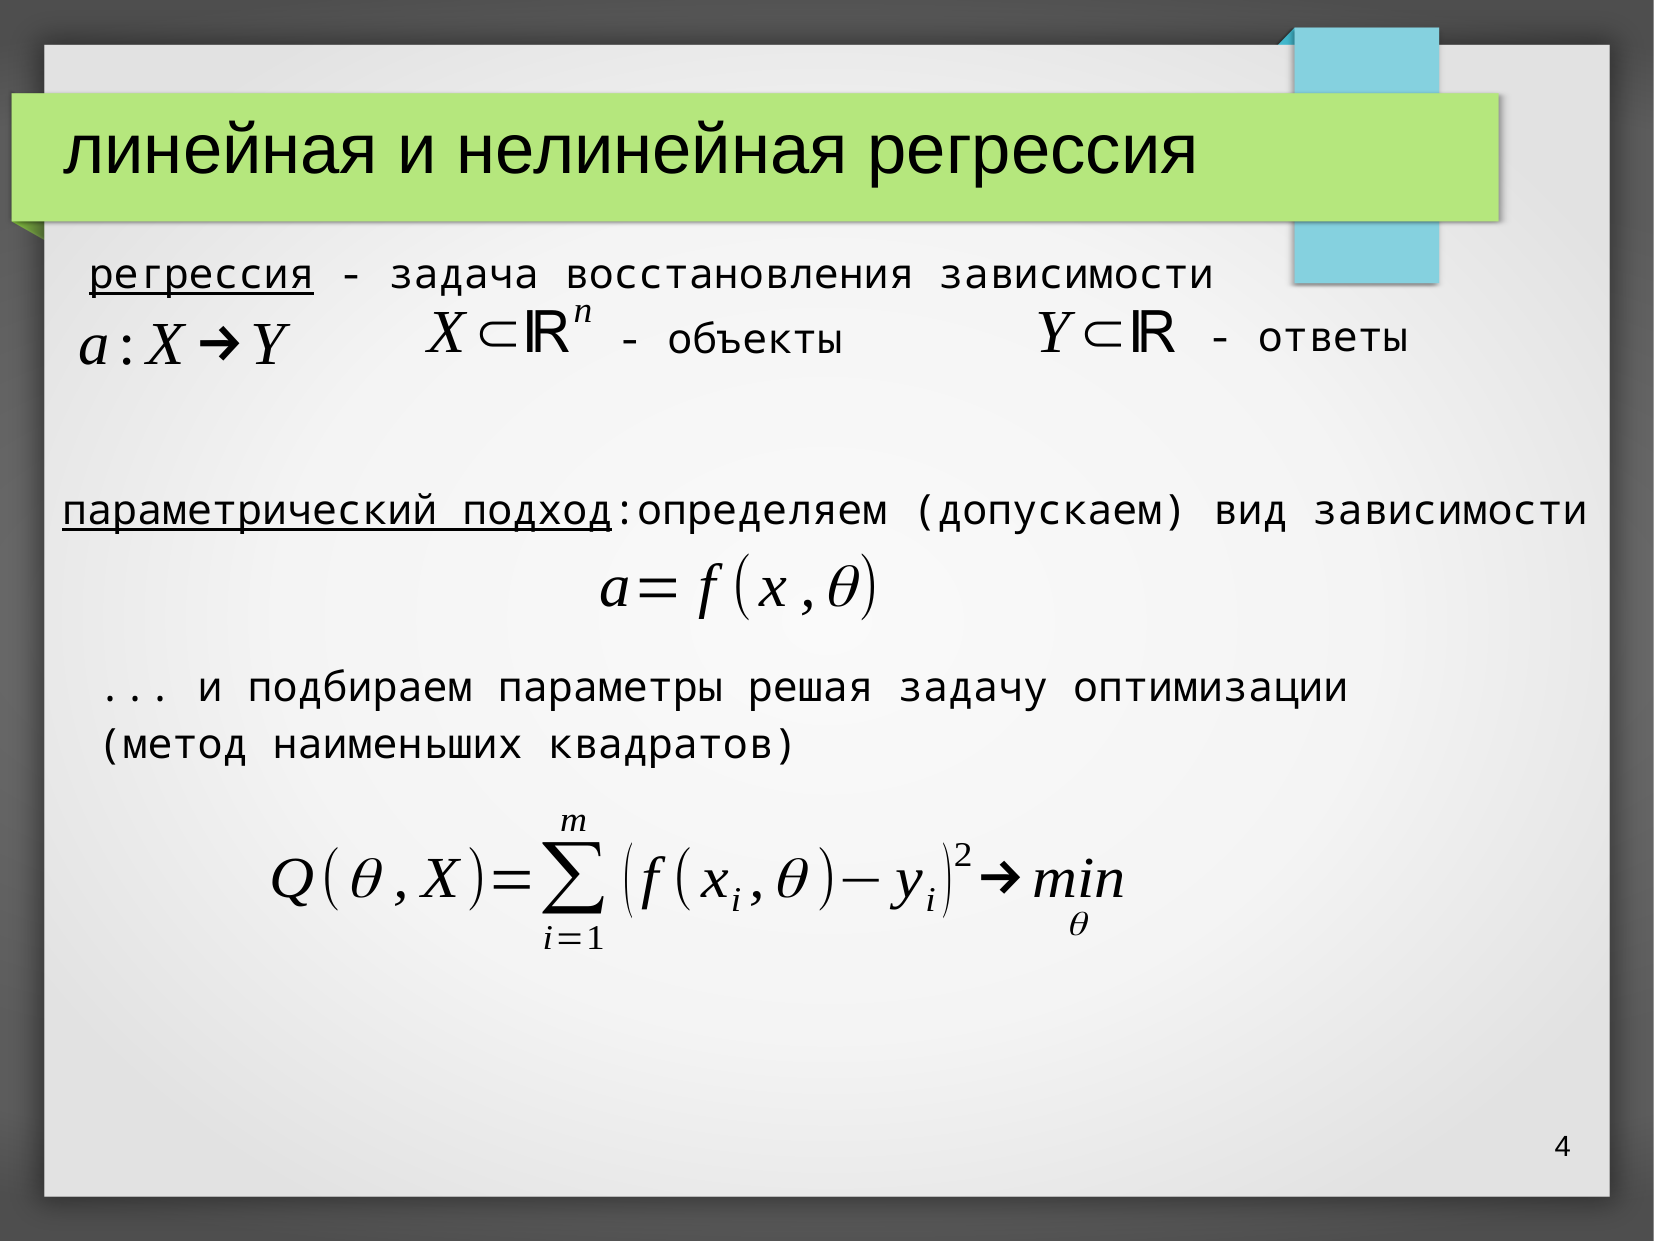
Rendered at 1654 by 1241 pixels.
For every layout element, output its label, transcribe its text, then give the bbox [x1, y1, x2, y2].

picture [0, 0, 1654, 1241]
chart [70, 323, 299, 385]
text_box - ответы [1207, 310, 1433, 360]
chart [1028, 309, 1185, 372]
text_box - объекты [617, 309, 866, 365]
chart [416, 297, 600, 373]
text_box ... и подбираем параметры решая задачу оптимизации (метод наименьших квадратов) [82, 649, 1430, 768]
title линейная и нелинейная регрессия [63, 106, 1469, 193]
chart [264, 799, 1133, 957]
text_box регрессия - задача восстановления зависимости [73, 236, 1244, 300]
chart [591, 585, 886, 626]
text_box параметрический подход:определяем (допускаем) вид зависимости [47, 472, 1607, 585]
